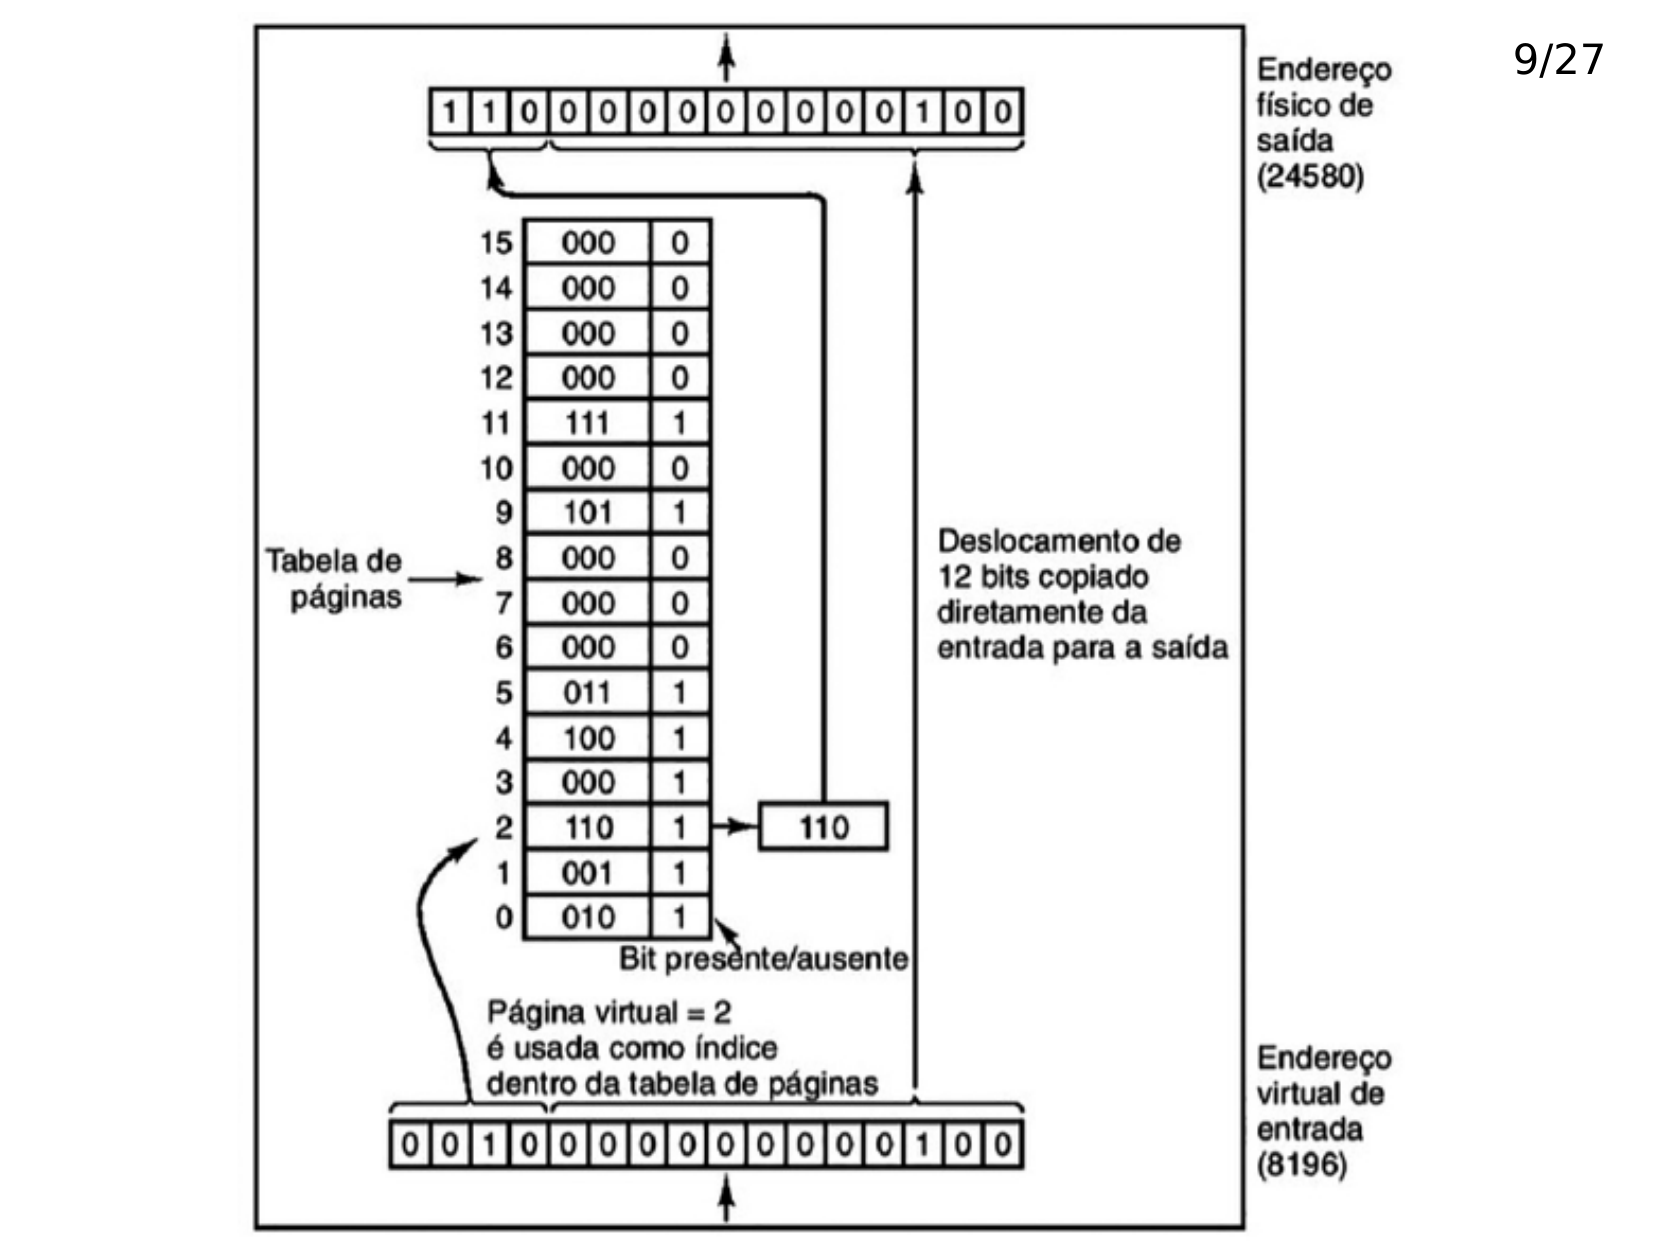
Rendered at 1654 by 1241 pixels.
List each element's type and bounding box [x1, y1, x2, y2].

picture [237, 12, 1413, 1241]
